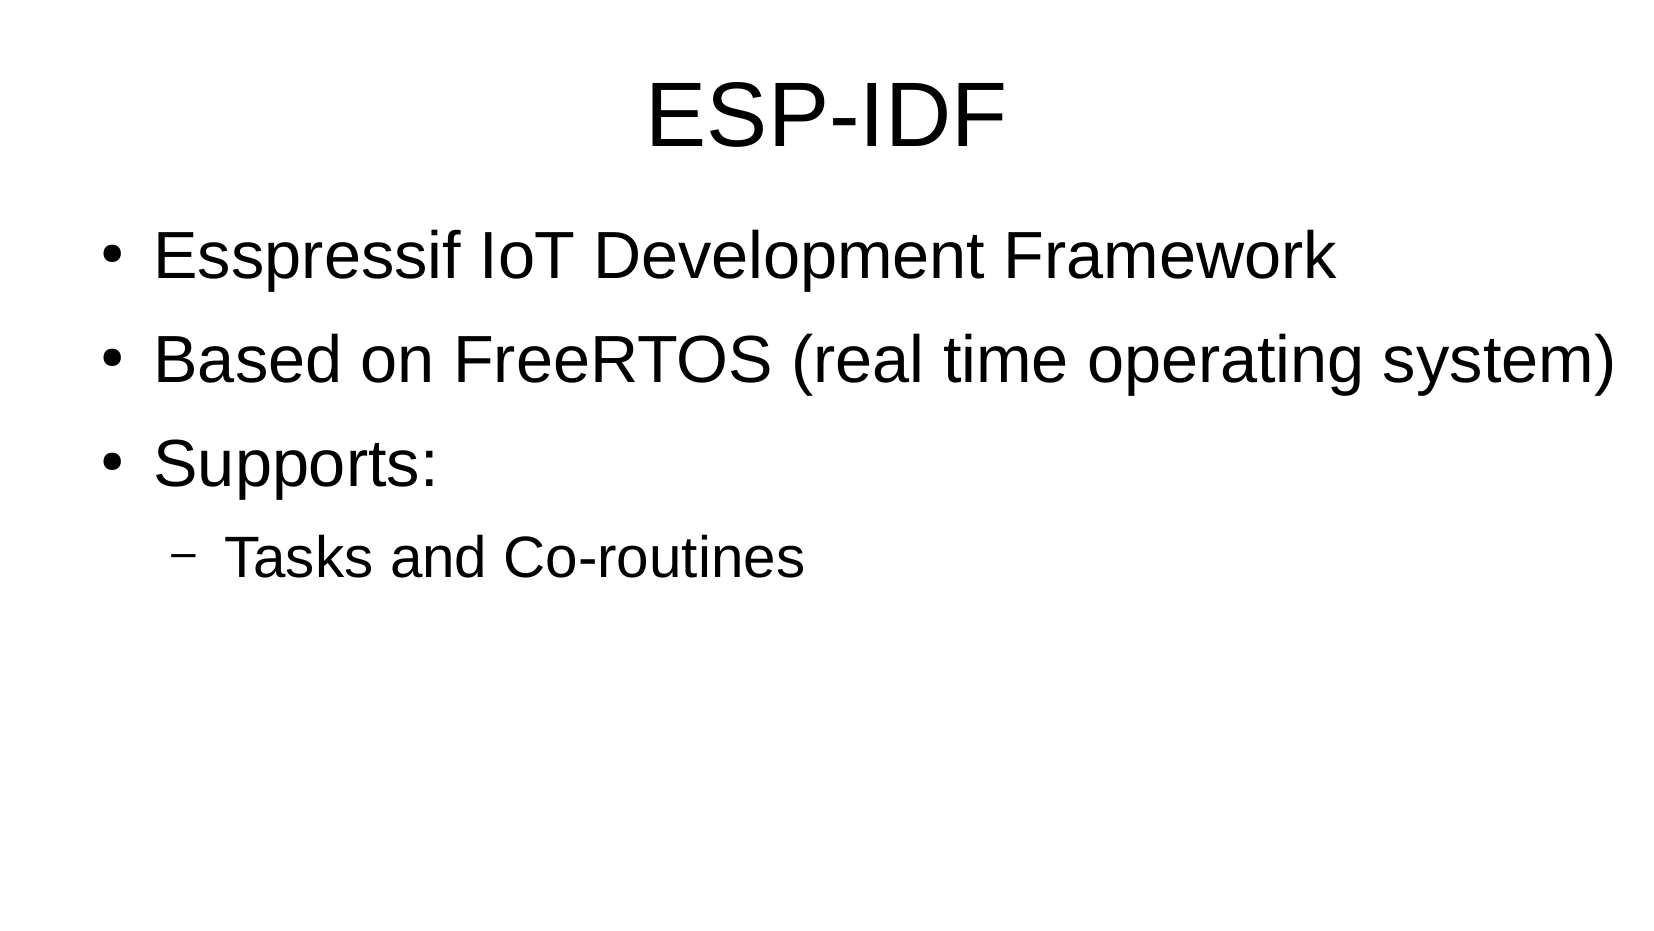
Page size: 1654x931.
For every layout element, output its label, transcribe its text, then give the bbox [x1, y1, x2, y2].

list Esspressif IoT Development Framework Based on FreeRTOS (real time operating system) Supports: Tasks and Co-routines [82, 217, 1651, 758]
title ESP-IDF [82, 37, 1571, 193]
